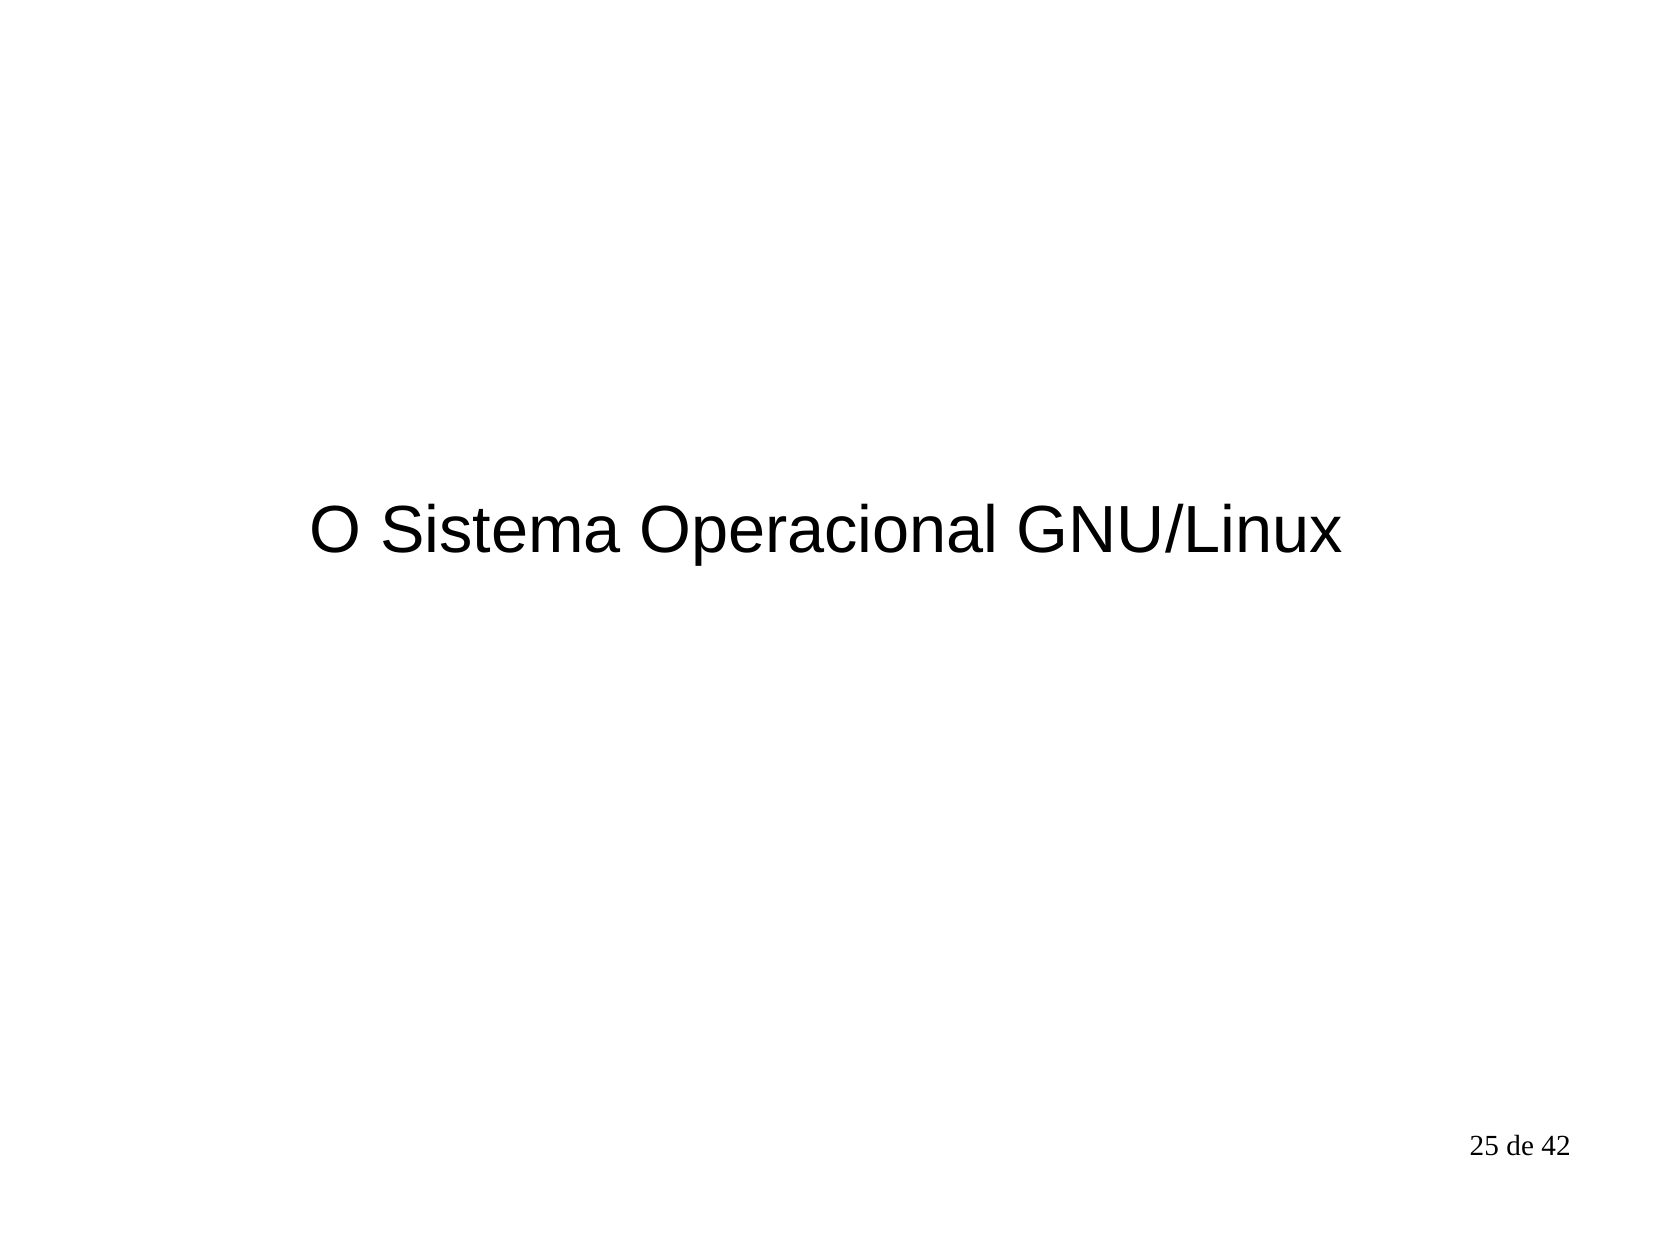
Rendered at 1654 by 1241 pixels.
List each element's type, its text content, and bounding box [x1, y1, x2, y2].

subtitle O Sistema Operacional GNU/Linux [82, 49, 1571, 1010]
